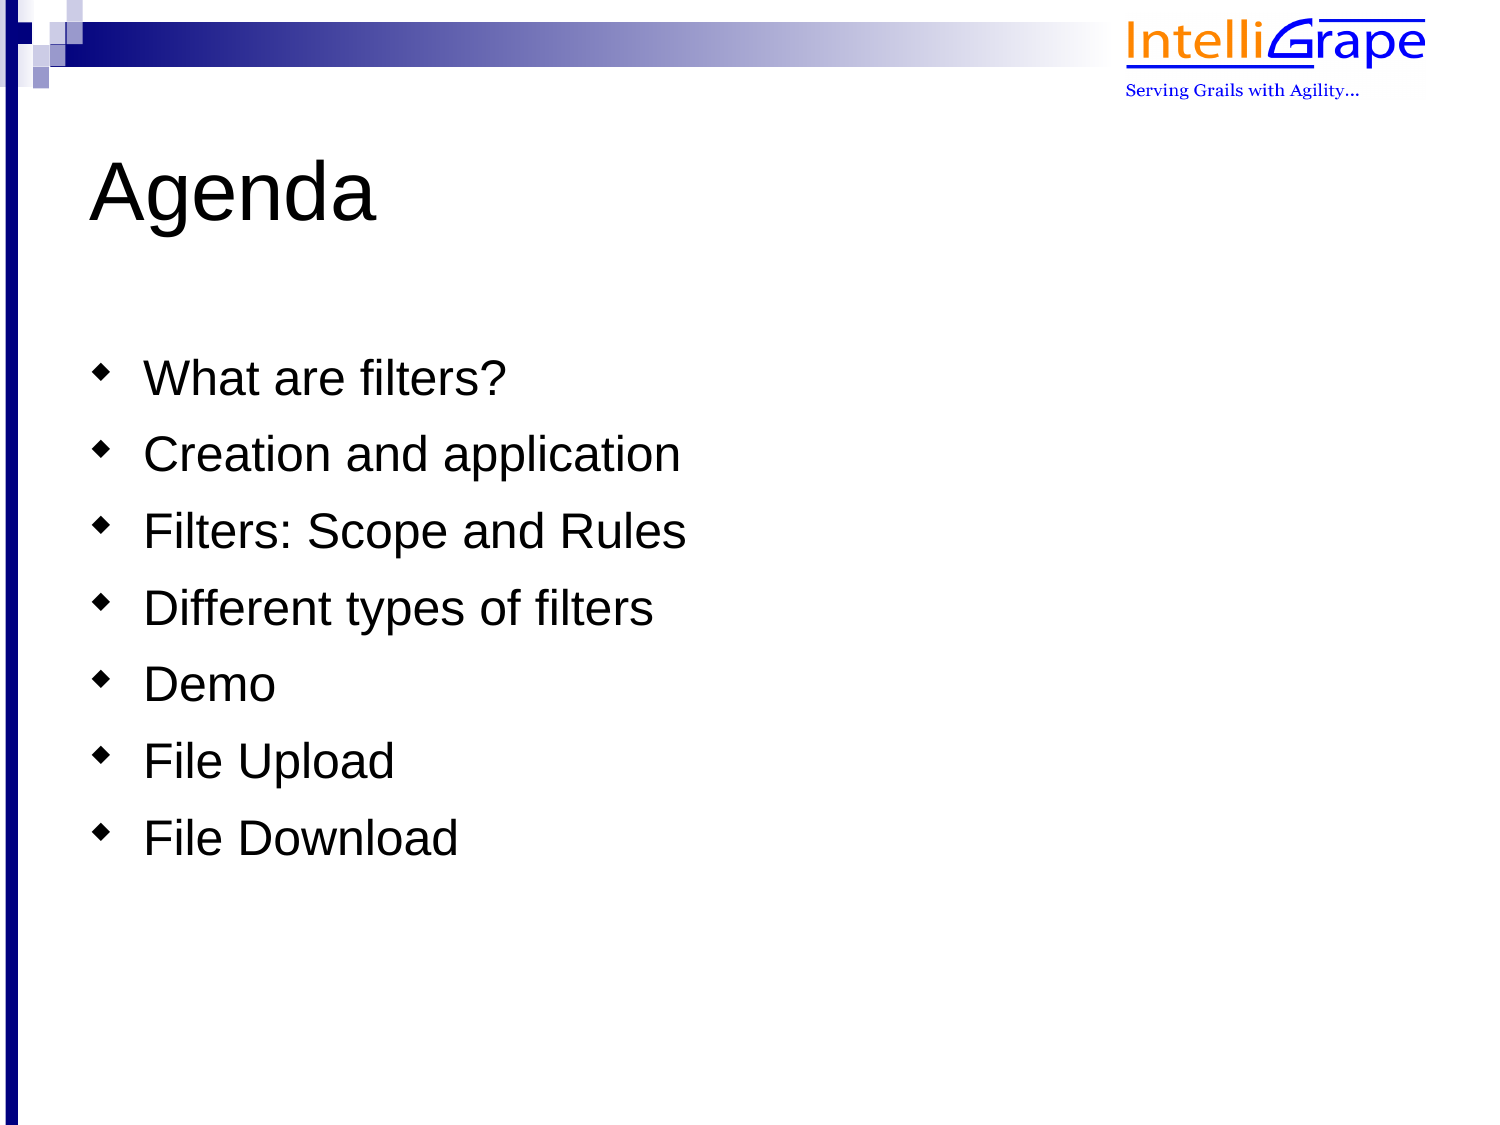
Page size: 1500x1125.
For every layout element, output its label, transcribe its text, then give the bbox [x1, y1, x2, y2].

list What are filters? Creation and application Filters: Scope and Rules Different types of filters Demo File Upload File Download [75, 337, 1426, 976]
title Agenda [75, 75, 1426, 301]
picture [1125, 12, 1425, 75]
